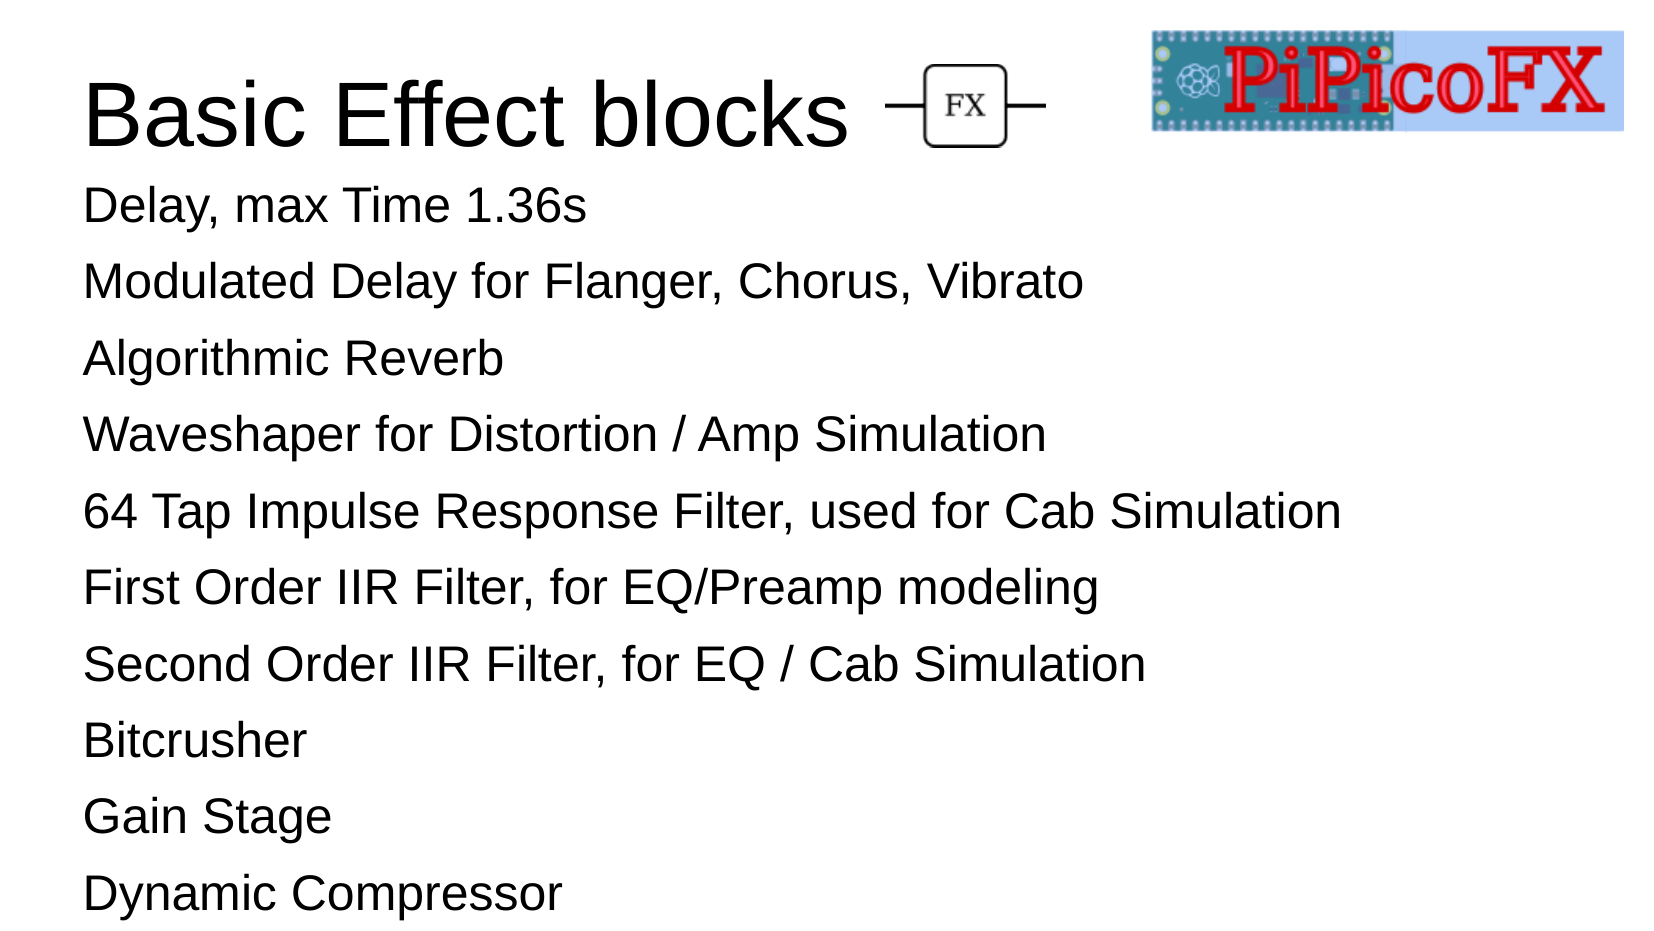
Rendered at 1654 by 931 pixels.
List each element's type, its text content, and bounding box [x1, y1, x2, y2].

text_box Delay, max Time 1.36s Modulated Delay for Flanger, Chorus, Vibrato Algorithmic Reverb Waveshaper for Distortion / Amp Simulation 64 Tap Impulse Response Filter, used for Cab Simulation First Order IIR Filter, for EQ/Preamp modeling Second Order IIR Filter, for EQ / Cab Simulation Bitcrusher Gain Stage Dynamic Compressor [82, 177, 1571, 931]
picture [885, 64, 1046, 148]
title Basic Effect blocks [82, 37, 1571, 177]
picture [1151, 29, 1624, 133]
